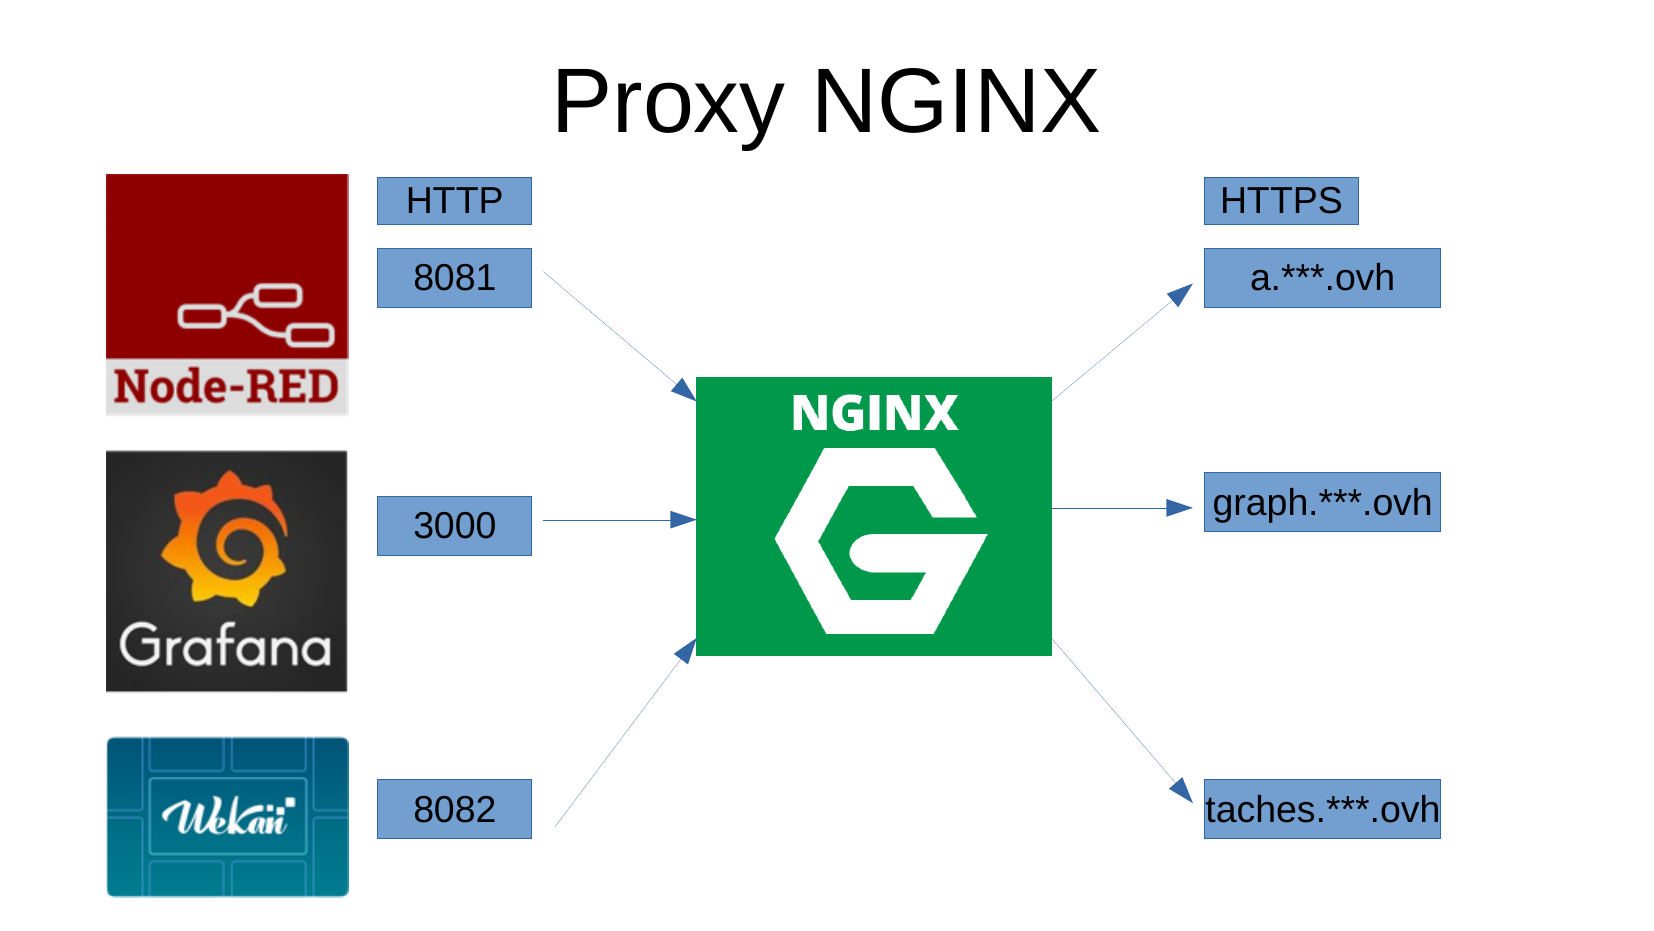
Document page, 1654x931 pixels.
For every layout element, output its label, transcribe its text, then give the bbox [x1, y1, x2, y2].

text_box 8082 [377, 779, 532, 839]
text_box taches.***.ovh [1204, 779, 1441, 839]
text_box 3000 [377, 496, 532, 556]
text_box graph.***.ovh [1204, 472, 1441, 532]
text_box a.***.ovh [1204, 248, 1441, 308]
text_box HTTPS [1204, 177, 1359, 225]
picture [106, 174, 349, 898]
picture [696, 377, 1052, 656]
text_box 8081 [377, 248, 532, 308]
text_box HTTP [377, 177, 532, 225]
title Proxy NGINX [82, 23, 1571, 179]
